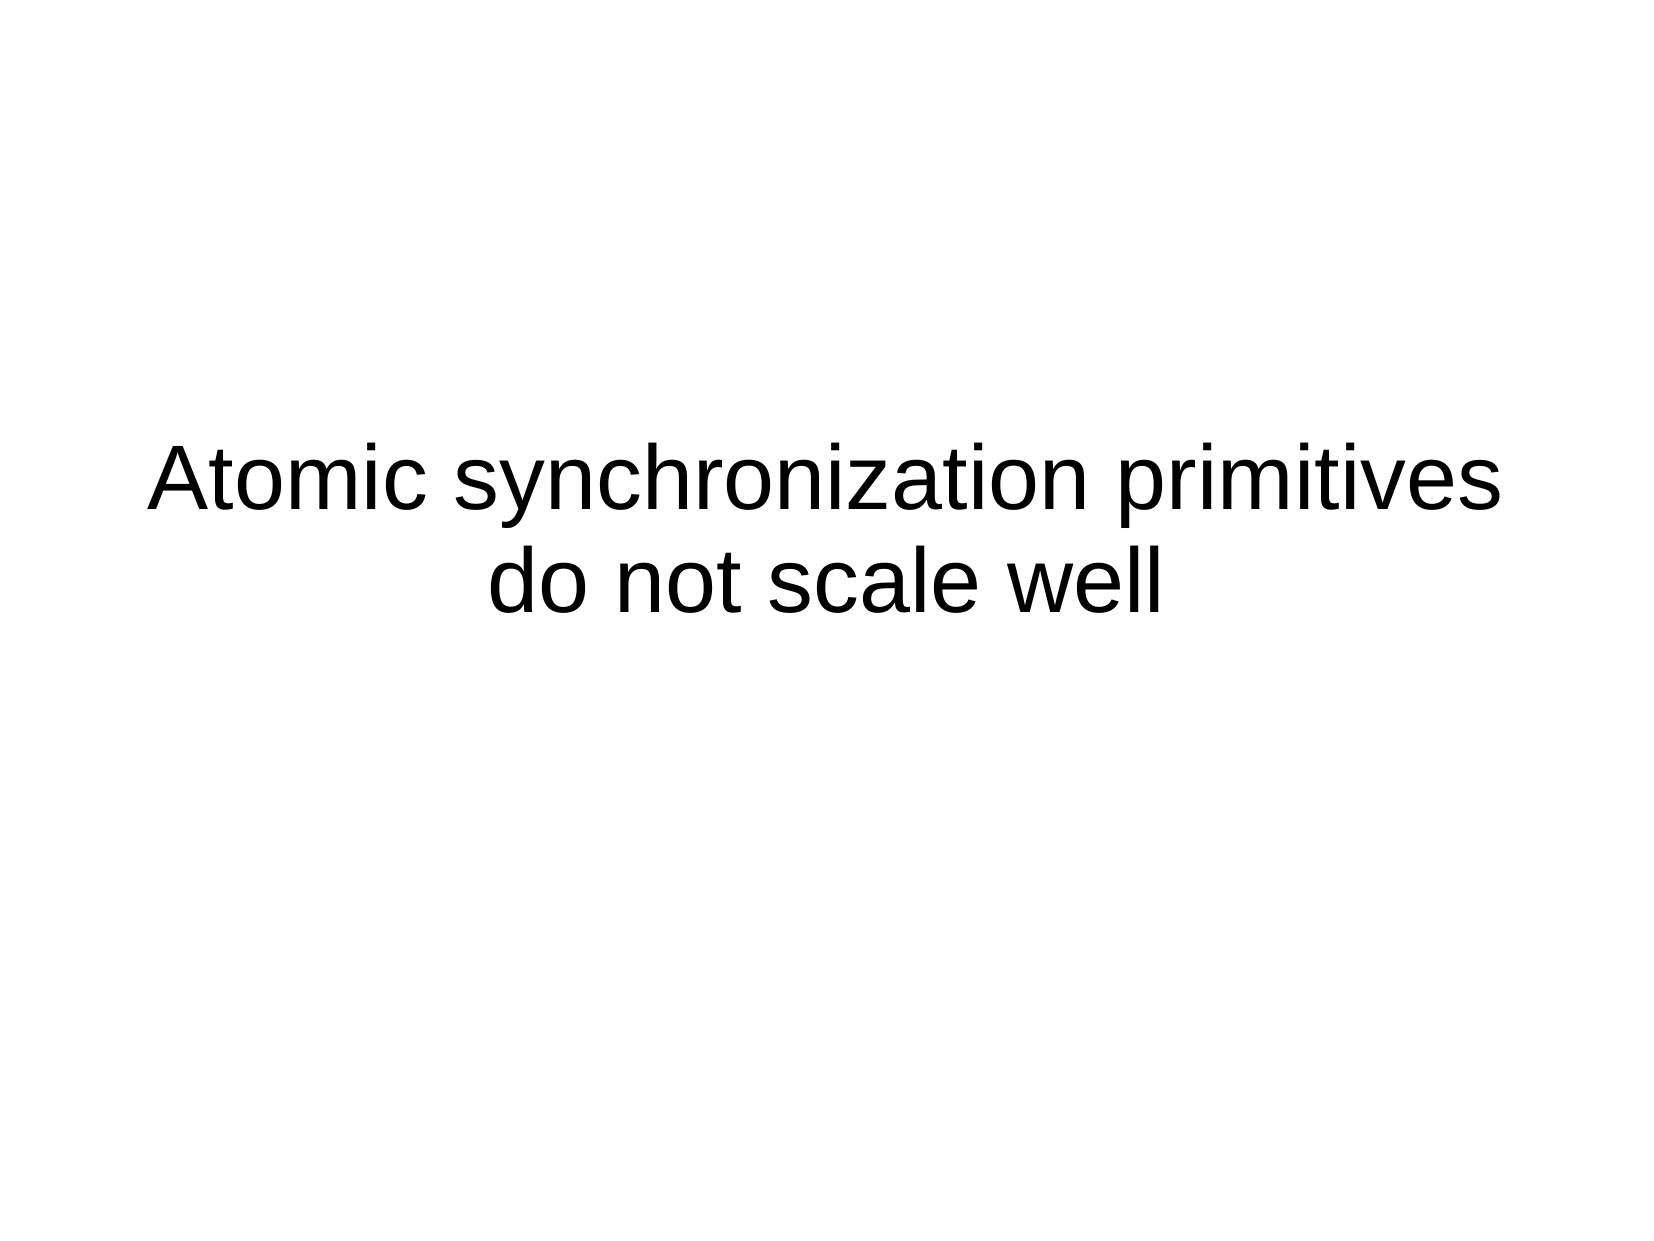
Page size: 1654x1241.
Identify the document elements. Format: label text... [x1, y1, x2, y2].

subtitle Atomic synchronization primitives do not scale well [82, 49, 1571, 1010]
